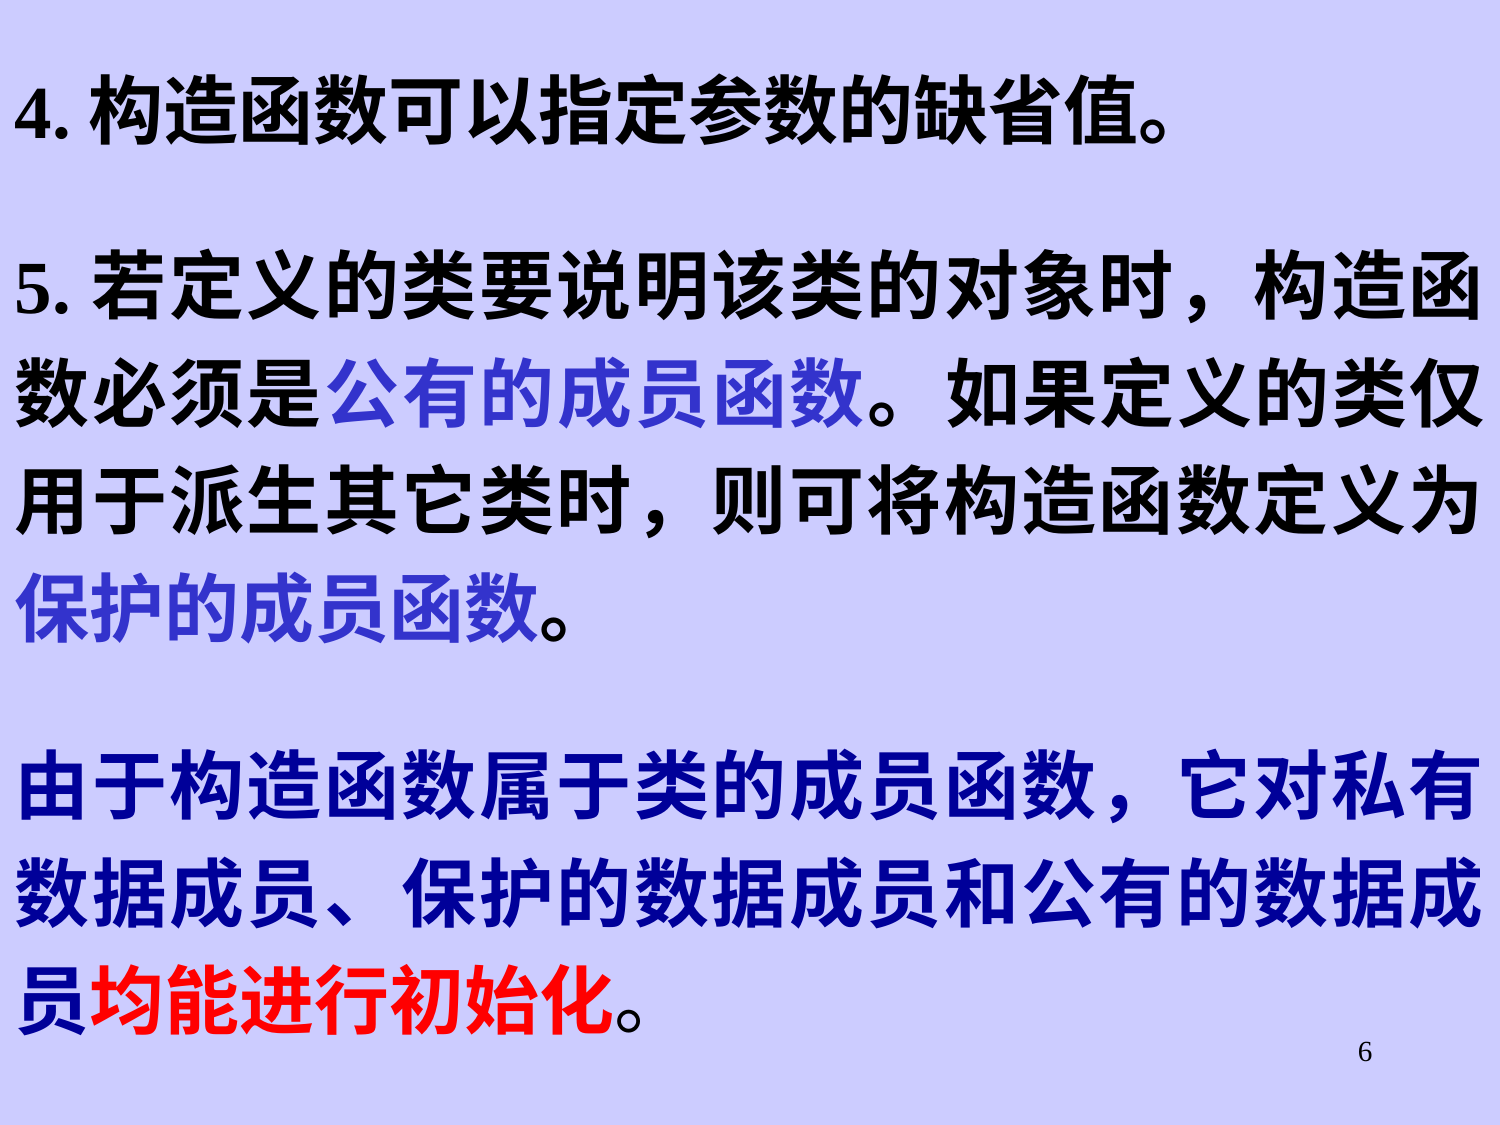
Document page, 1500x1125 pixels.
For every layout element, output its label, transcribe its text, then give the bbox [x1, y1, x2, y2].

text_box <编号> [1074, 1052, 1388, 1101]
text_box 由于构造函数属于类的成员函数，它对私有数据成员、保护的数据成员和公有的数据成员均能进行初始化。 [0, 712, 1500, 1052]
text_box 5.若定义的类要说明该类的对象时，构造函数必须是公有的成员函数。如果定义的类仅用于派生其它类时，则可将构造函数定义为保护的成员函数。 [0, 212, 1500, 660]
text_box 4.构造函数可以指定参数的缺省值。 [0, 37, 1500, 161]
